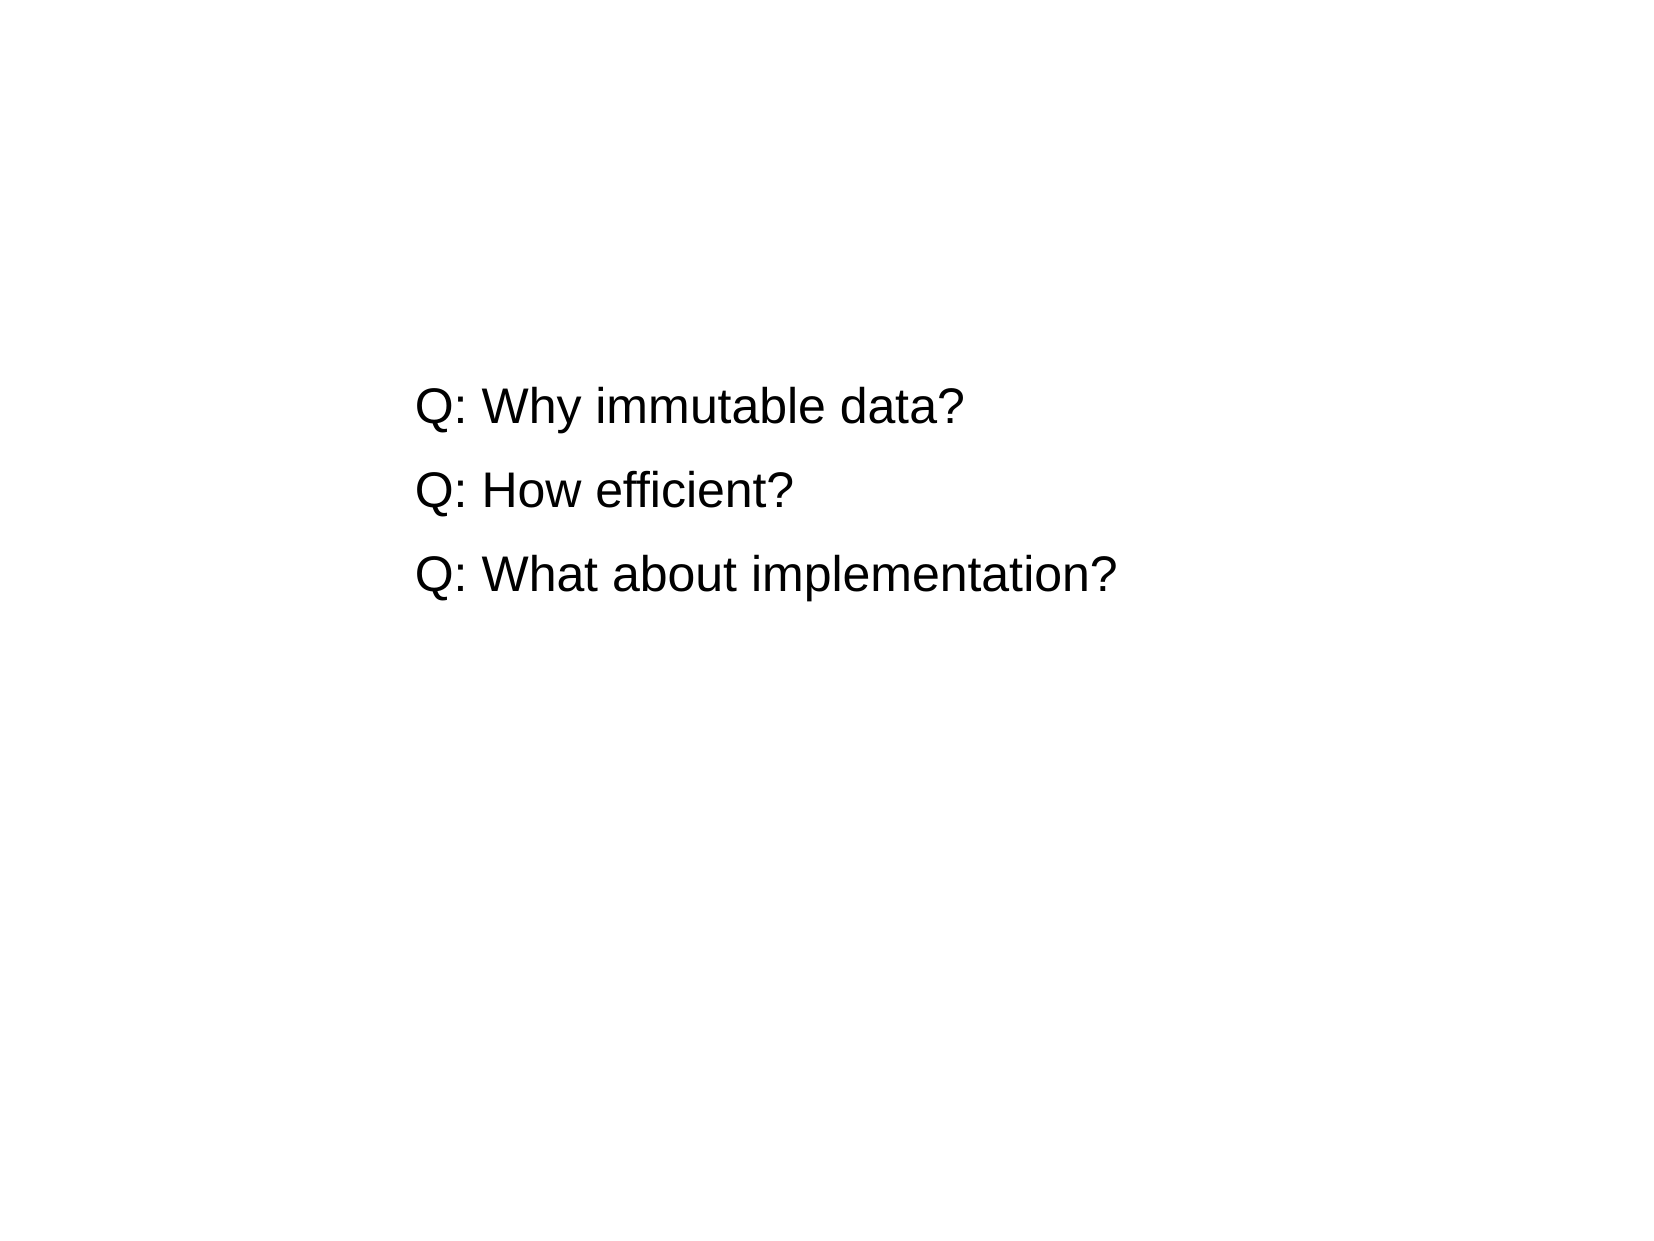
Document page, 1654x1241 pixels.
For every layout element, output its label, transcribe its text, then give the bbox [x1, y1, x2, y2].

text_box Q: Why immutable data? Q: How efficient? Q: What about implementation? [399, 343, 1134, 582]
